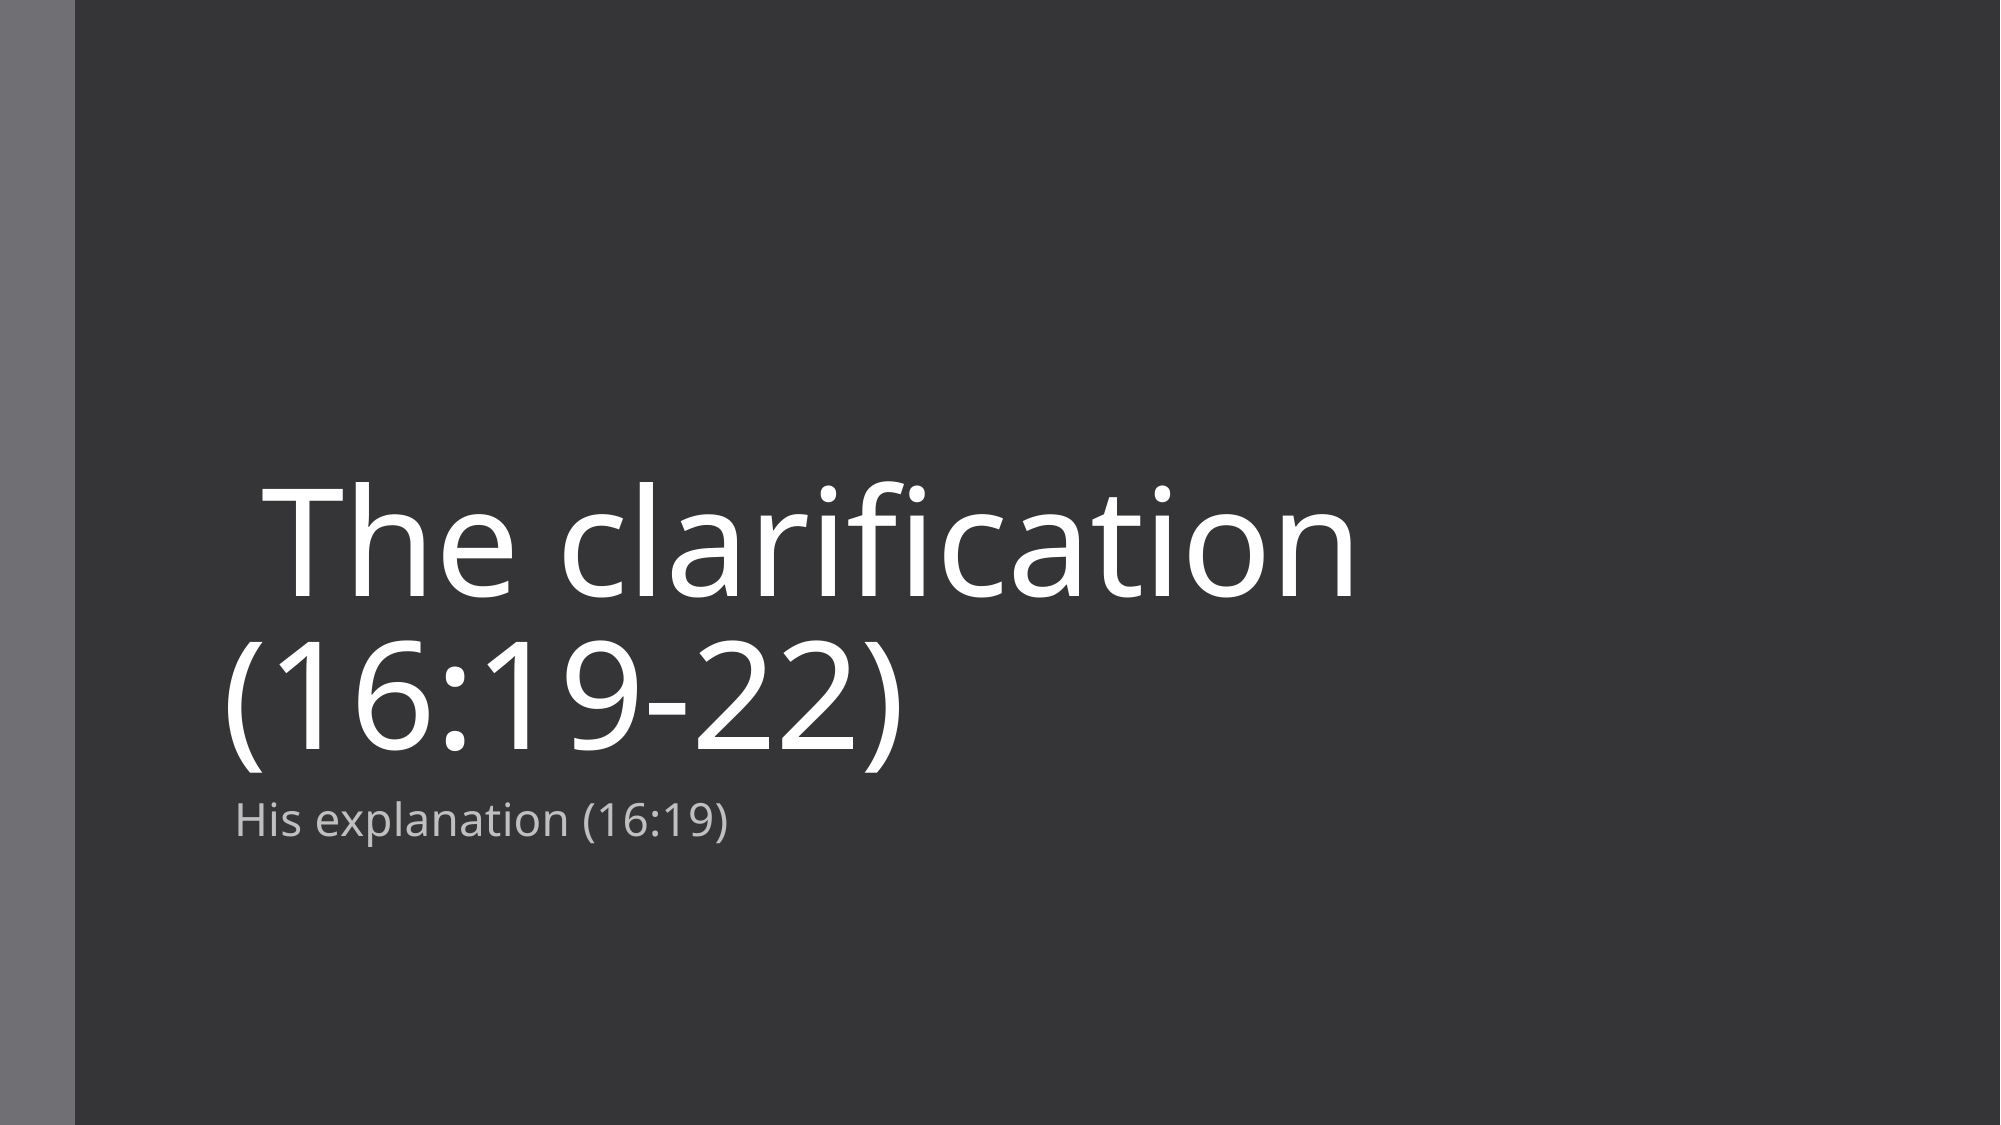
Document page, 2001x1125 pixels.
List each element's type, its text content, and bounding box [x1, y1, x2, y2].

subtitle His explanation (16:19) [206, 787, 1752, 1066]
title The clarification (16:19-22) [206, 124, 1752, 787]
